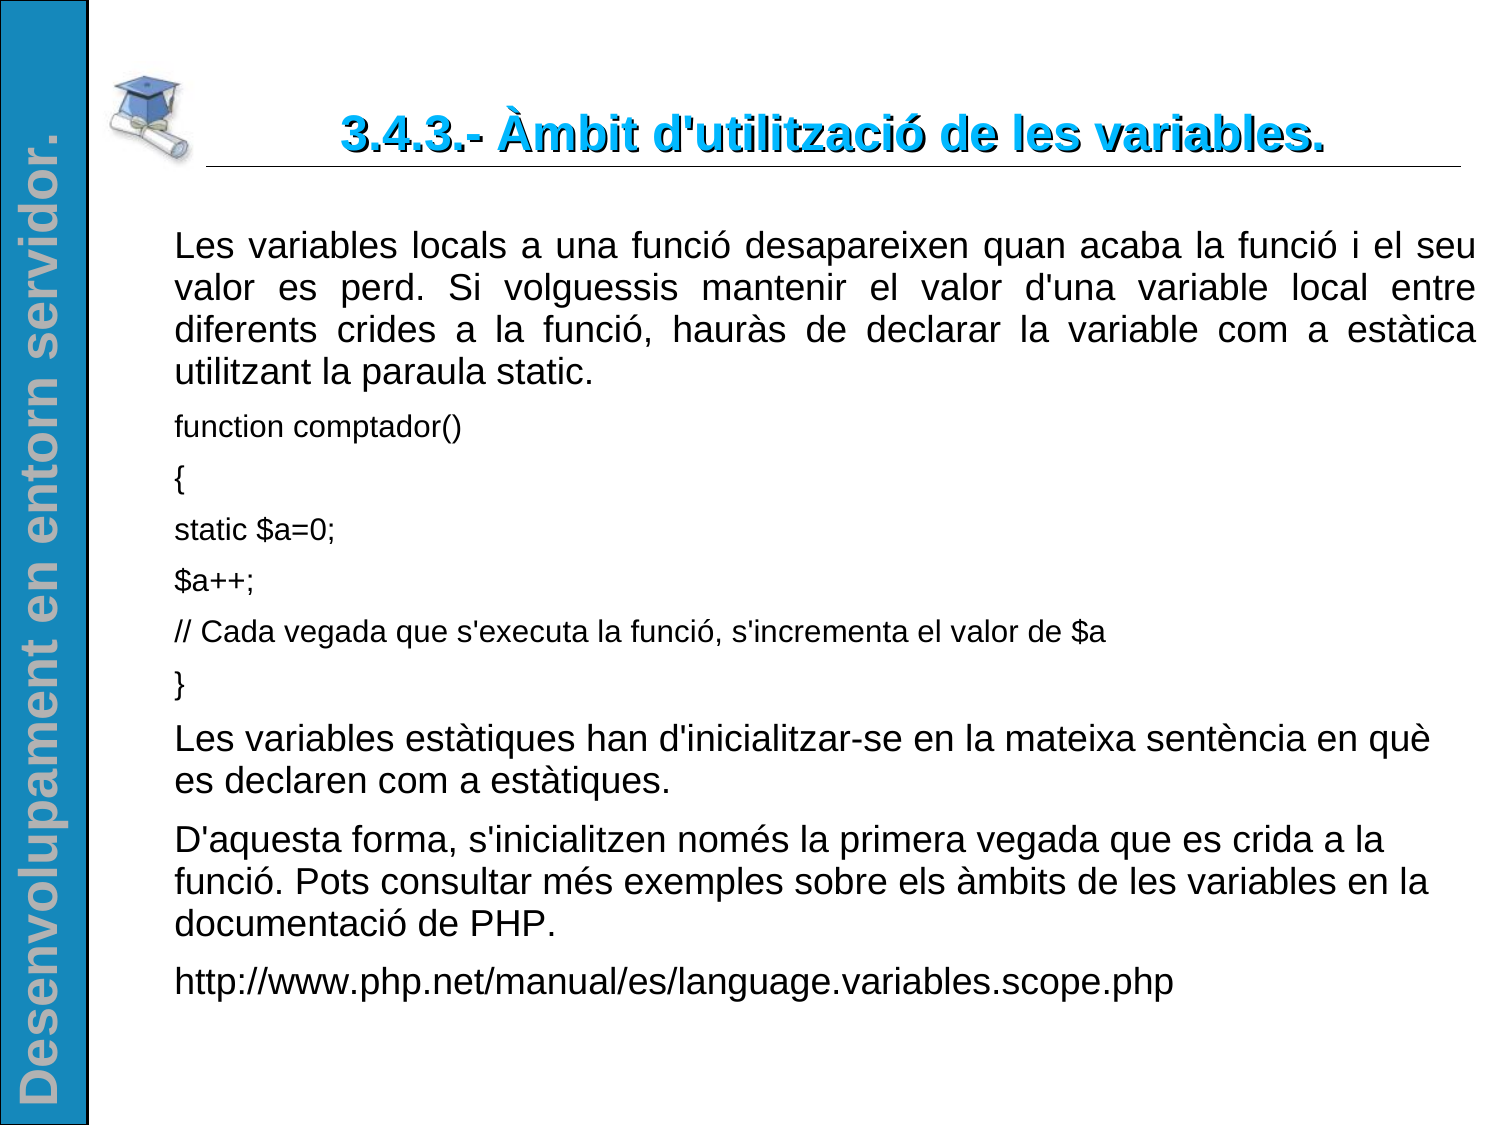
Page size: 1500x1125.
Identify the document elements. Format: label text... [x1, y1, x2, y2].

list Les variables locals a una funció desapareixen quan acaba la funció i el seu valor es perd. Si volguessis mantenir el valor d'una variable local entre diferents crides a la funció, hauràs de declarar la variable com a estàtica utilitzant la paraula static. function comptador() { static $a=0; $a++; // Cada vegada que s'executa la funció, s'incrementa el valor de $a } Les variables estàtiques han d'inicialitzar-se en la mateixa sentència en què es declaren com a estàtiques. D'aquesta forma, s'inicialitzen només la primera vegada que es crida a la funció. Pots consultar més exemples sobre els àmbits de les variables en la documentació de PHP. http://www.php.net/manual/es/language.variables.scope.php [118, 224, 1477, 1006]
title 3.4.3.- Àmbit d'utilització de les variables. [206, 88, 1447, 178]
picture [93, 61, 206, 174]
